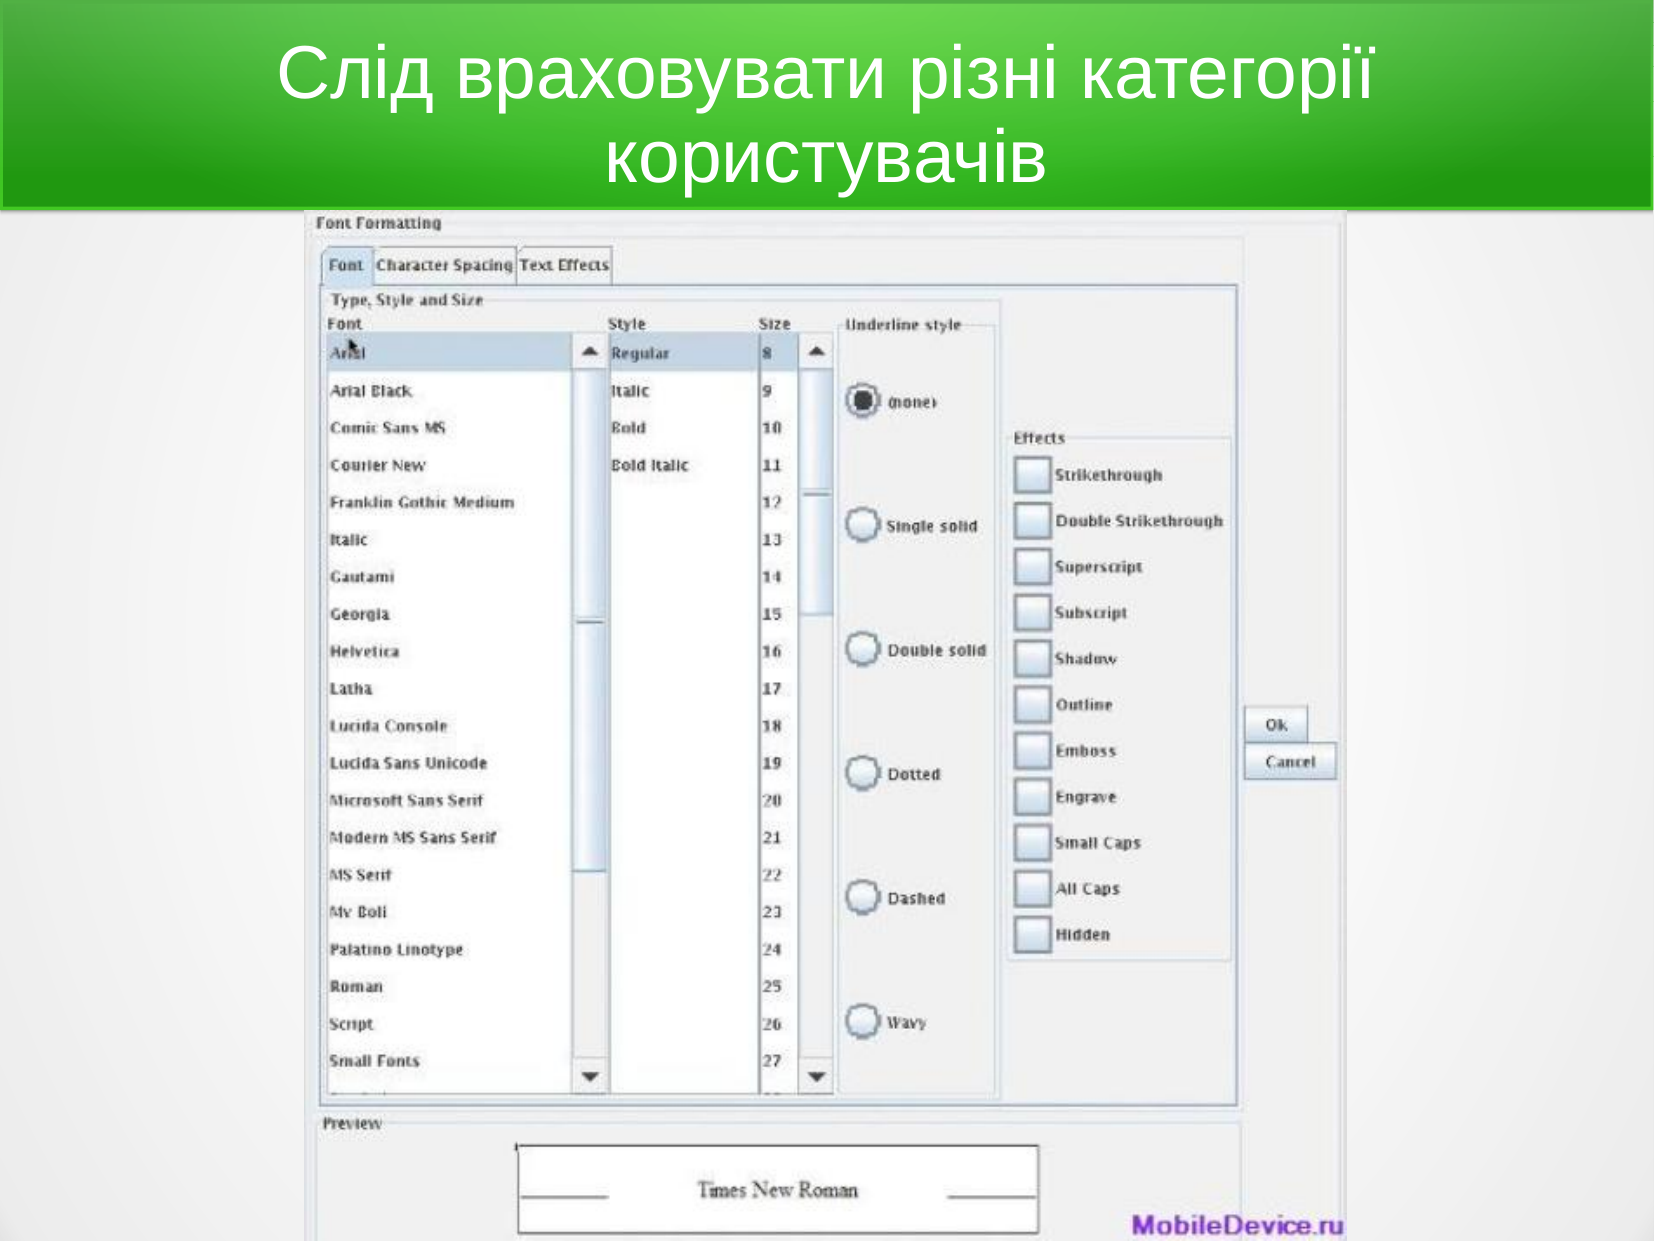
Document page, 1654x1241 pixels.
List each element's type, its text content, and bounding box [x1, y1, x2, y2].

picture [304, 210, 1347, 1241]
title Слід враховувати різні категорії користувачів [82, 30, 1571, 199]
